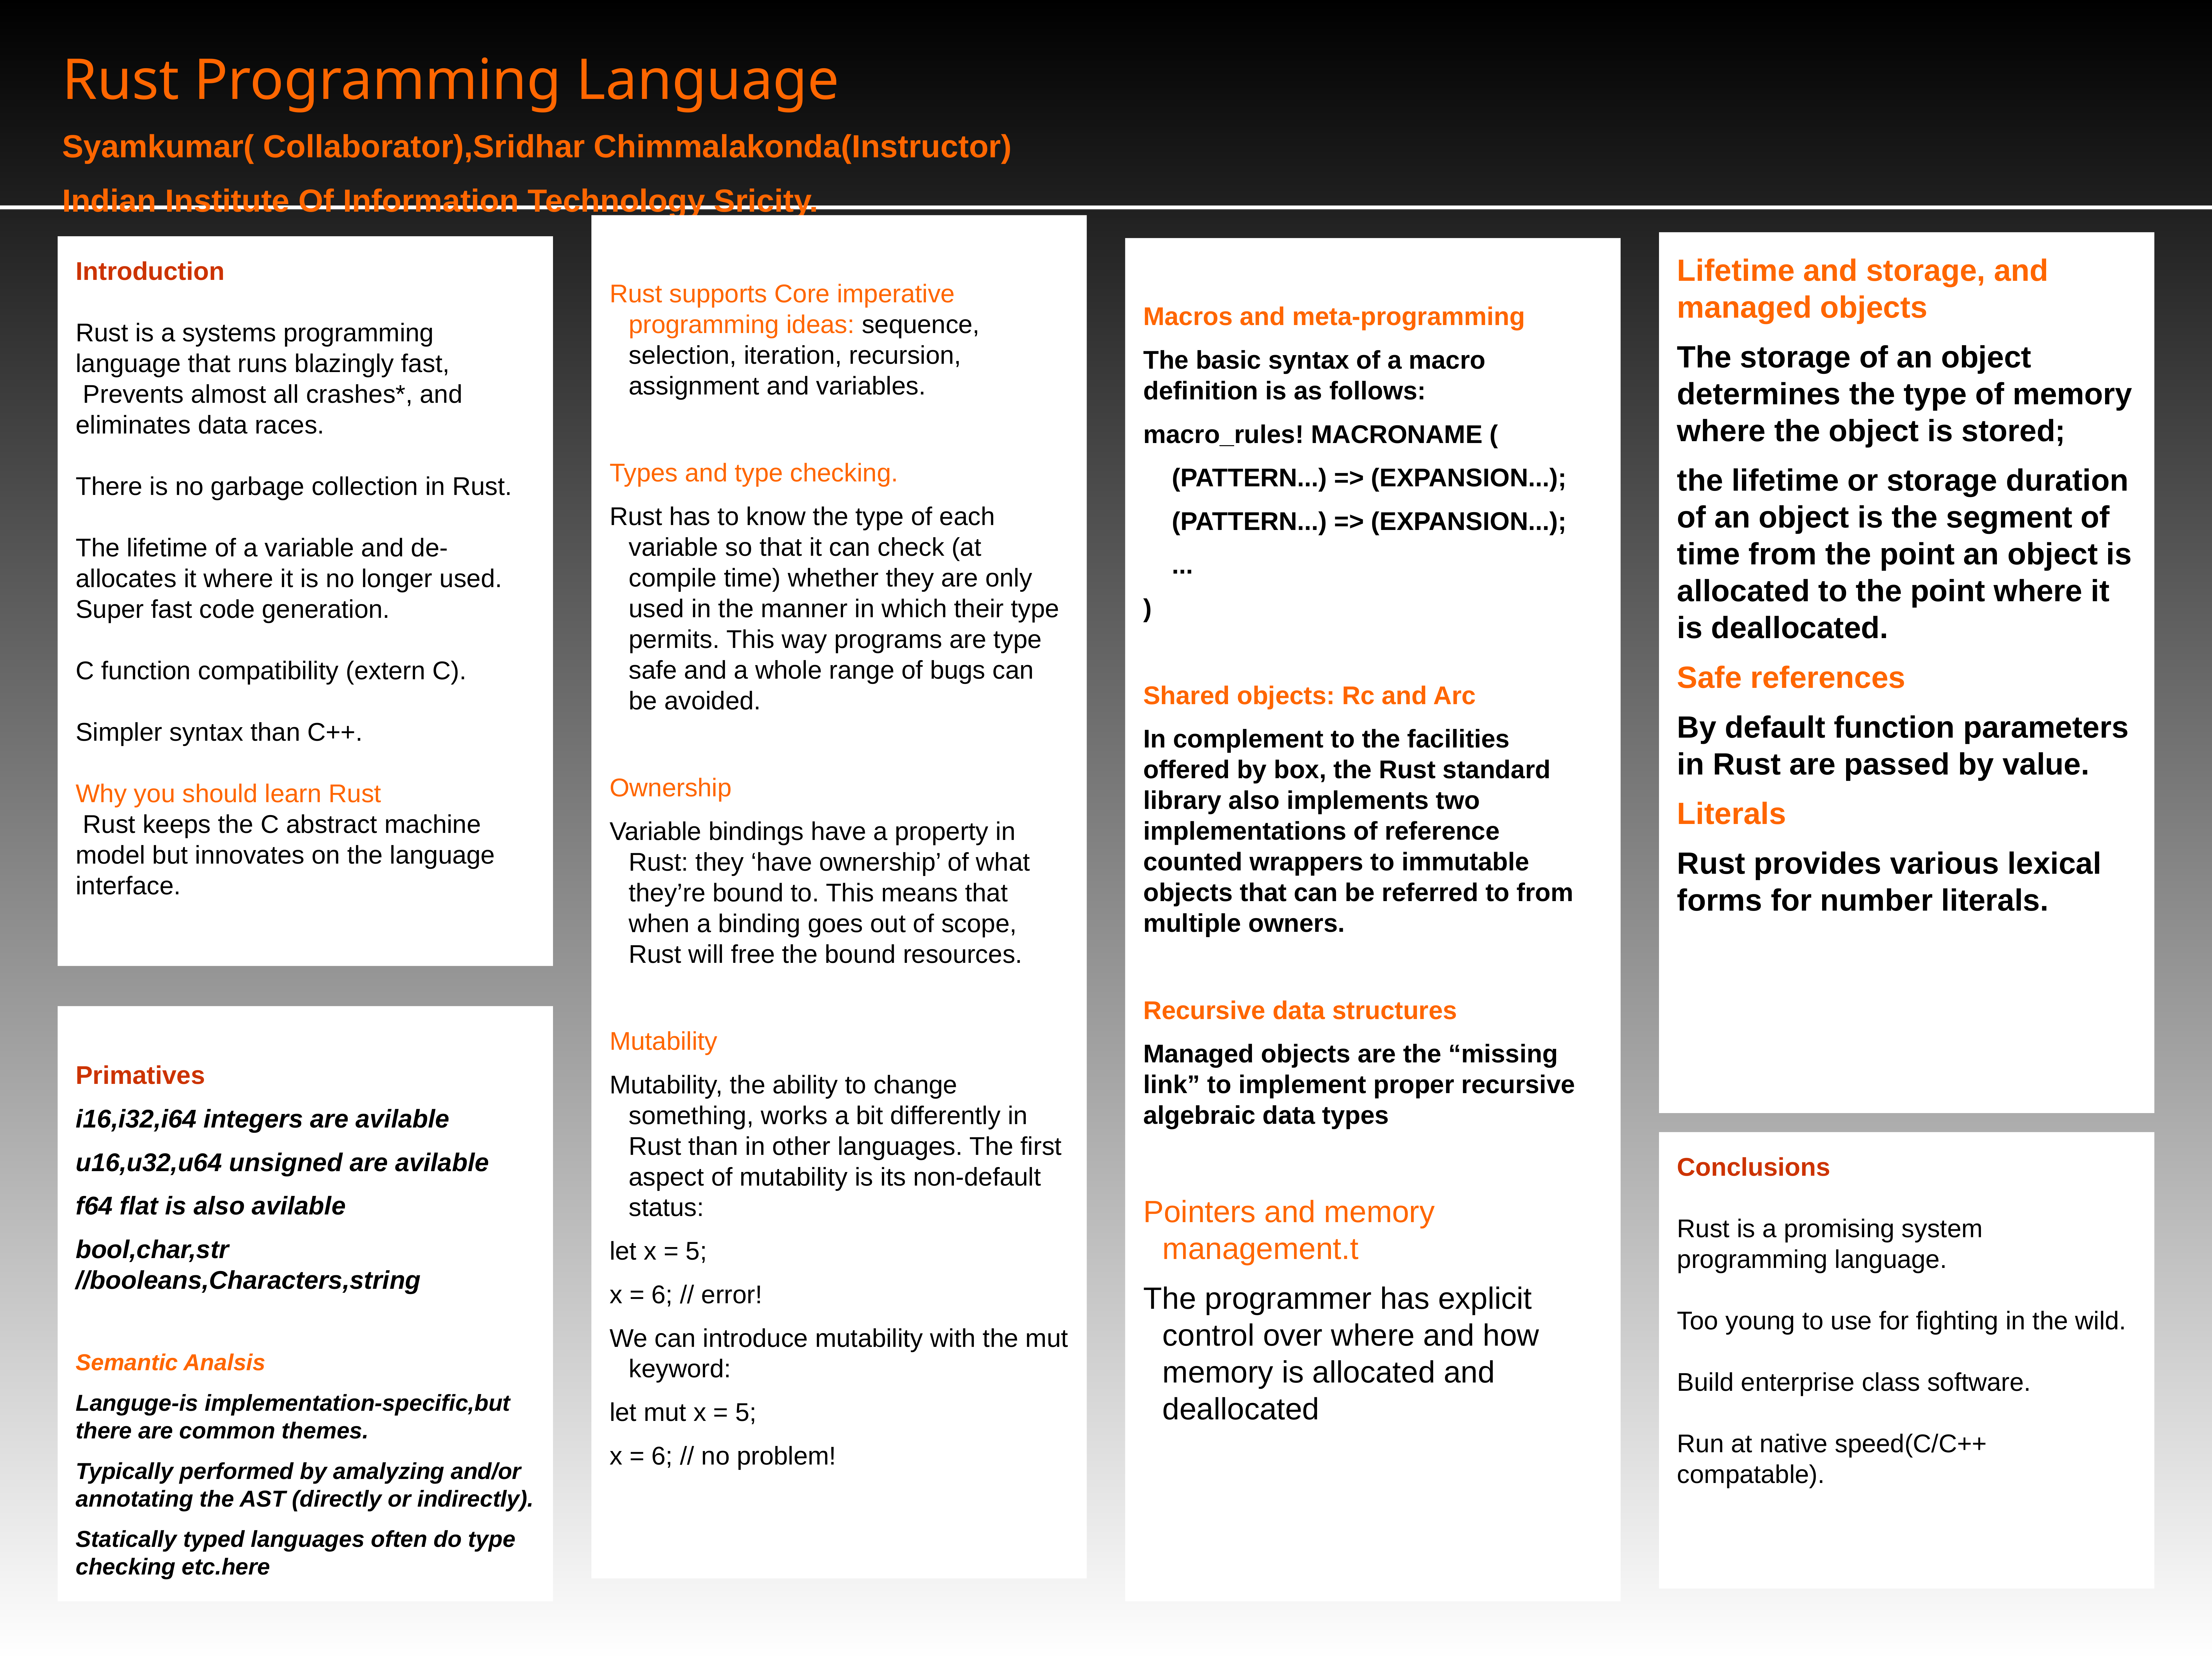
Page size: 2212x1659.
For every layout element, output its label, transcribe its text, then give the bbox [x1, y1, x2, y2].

text_box Syamkumar( Collaborator),Sridhar Chimmalakonda(Instructor) Indian Institute Of Information Technology Sricity. [57, 123, 2155, 221]
text_box Macros and meta-programming The basic syntax of a macro definition is as follows: macro_rules! MACRONAME ( (PATTERN...) => (EXPANSION...); (PATTERN...) => (EXPANSION...); ... ) Shared objects: Rc and Arc In complement to the facilities offered by box, the Rust standard library also implements two implementations of reference counted wrappers to immutable objects that can be referred to from multiple owners. Recursive data structures Managed objects are the “missing link” to implement proper recursive algebraic data types Pointers and memory management.t The programmer has explicit control over where and how memory is allocated and deallocated [1125, 238, 1621, 1602]
text_box Primatives i16,i32,i64 integers are avilable u16,u32,u64 unsigned are avilable f64 flat is also avilable bool,char,str //booleans,Characters,string Semantic Analsis Languge-is implementation-specific,but there are common themes. Typically performed by amalyzing and/or annotating the AST (directly or indirectly). Statically typed languages often do type checking etc.here [57, 1006, 553, 1602]
text_box Lifetime and storage, and managed objects The storage of an object determines the type of memory where the object is stored; the lifetime or storage duration of an object is the segment of time from the point an object is allocated to the point where it is deallocated. Safe references By default function parameters in Rust are passed by value. Literals Rust provides various lexical forms for number literals. [1659, 232, 2155, 1113]
text_box Rust Programming Language [57, 40, 2155, 113]
text_box Introduction Rust is a systems programming language that runs blazingly fast, Prevents almost all crashes*, and eliminates data races. There is no garbage collection in Rust. The lifetime of a variable and de-allocates it where it is no longer used. Super fast code generation. C function compatibility (extern C). Simpler syntax than C++. Why you should learn Rust Rust keeps the C abstract machine model but innovates on the language interface. [57, 236, 553, 966]
text_box Rust supports Core imperative programming ideas: sequence, selection, iteration, recursion, assignment and variables. Types and type checking. Rust has to know the type of each variable so that it can check (at compile time) whether they are only used in the manner in which their type permits. This way programs are type safe and a whole range of bugs can be avoided. Ownership Variable bindings have a property in Rust: they ‘have ownership’ of what they’re bound to. This means that when a binding goes out of scope, Rust will free the bound resources. Mutability Mutability, the ability to change something, works a bit differently in Rust than in other languages. The first aspect of mutability is its non-default status: let x = 5; x = 6; // error! We can introduce mutability with the mut keyword: let mut x = 5; x = 6; // no problem! [591, 215, 1087, 1579]
text_box Conclusions Rust is a promising system programming language. Too young to use for fighting in the wild. Build enterprise class software. Run at native speed(C/C++ compatable). [1659, 1132, 2155, 1589]
